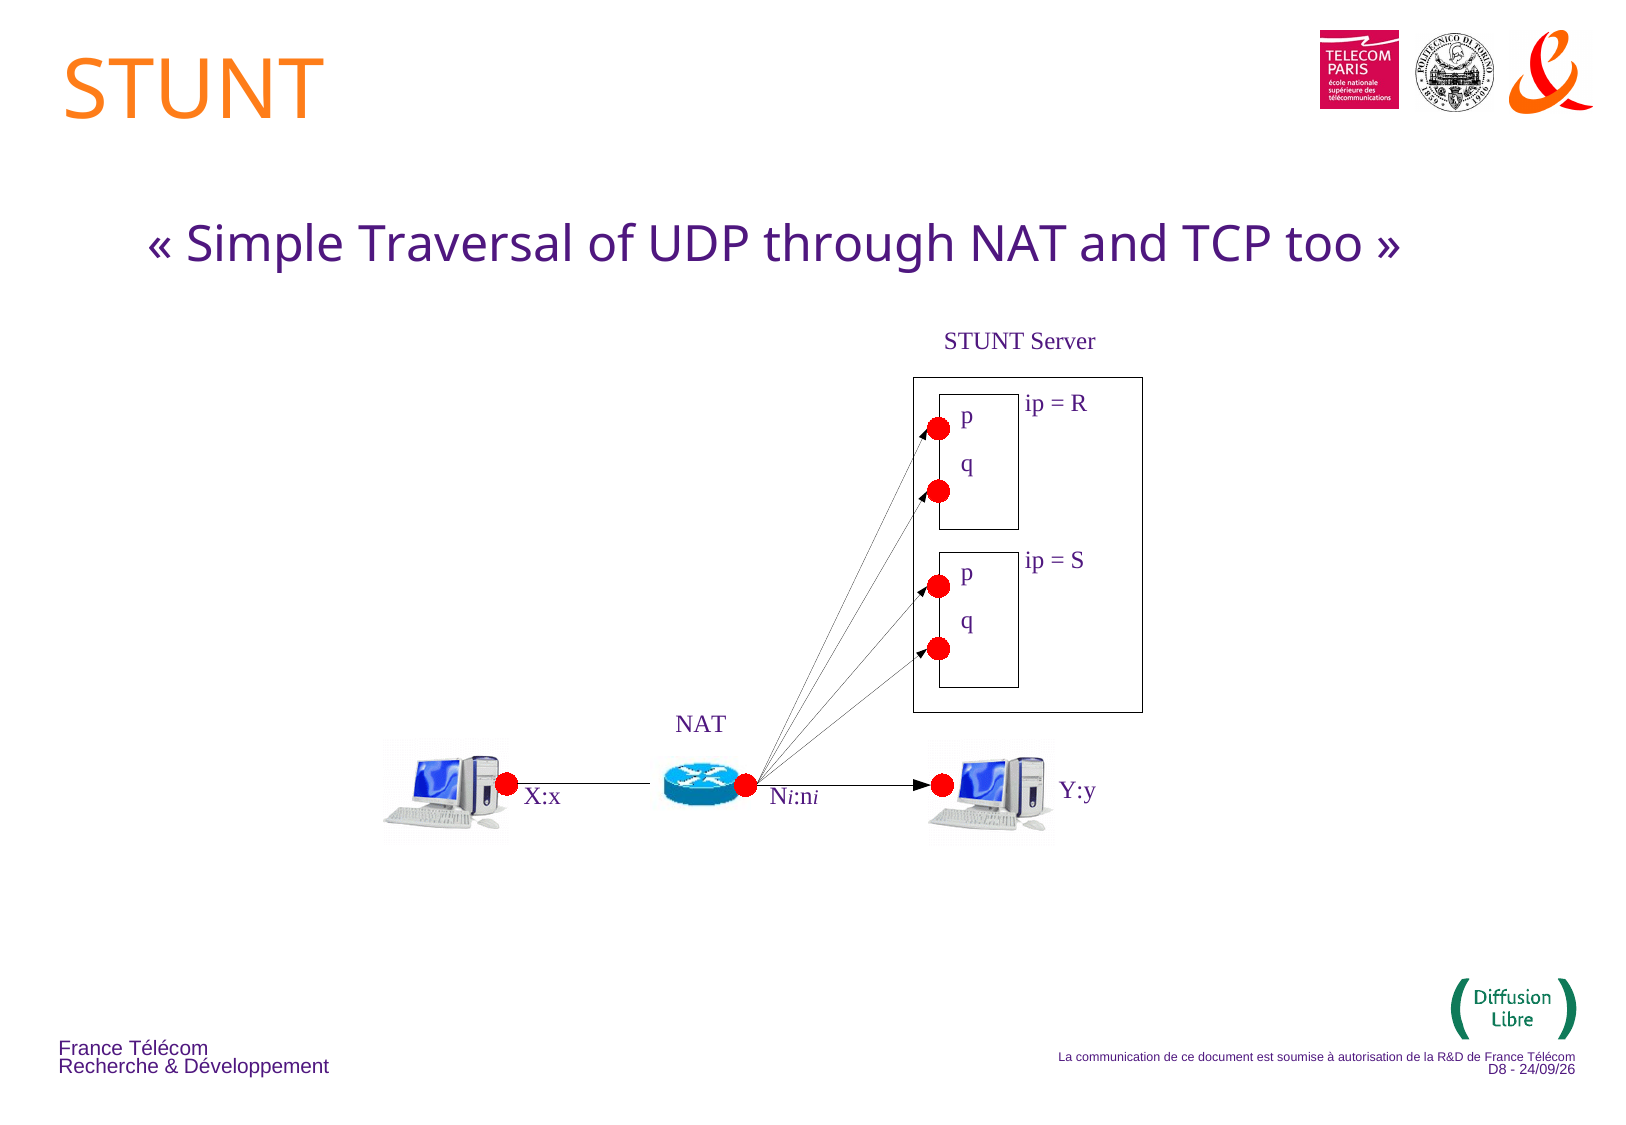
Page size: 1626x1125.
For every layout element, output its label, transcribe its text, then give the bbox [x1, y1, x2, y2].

text_box p q [960, 561, 982, 674]
text_box ip = S [1024, 549, 1122, 606]
picture [928, 730, 1055, 857]
title STUNT [48, 37, 1409, 201]
text_box [495, 772, 518, 796]
text_box Ni:ni [769, 785, 862, 842]
text_box [931, 773, 954, 797]
text_box ip = R [1024, 392, 1126, 448]
picture [1415, 33, 1494, 112]
text_box X:x [523, 785, 616, 842]
text_box [927, 574, 950, 598]
text_box p q [960, 404, 982, 516]
picture [650, 756, 751, 813]
text_box STUNT Server [943, 330, 1103, 374]
list « Simple Traversal of UDP through NAT and TCP too » [60, 199, 1563, 303]
text_box Y:y [1058, 779, 1151, 836]
picture [1320, 30, 1399, 109]
text_box [927, 417, 950, 440]
text_box [927, 479, 950, 503]
text_box [734, 773, 757, 797]
picture [383, 729, 509, 855]
picture [1509, 30, 1593, 114]
text_box NAT [675, 713, 759, 761]
text_box [927, 637, 950, 660]
